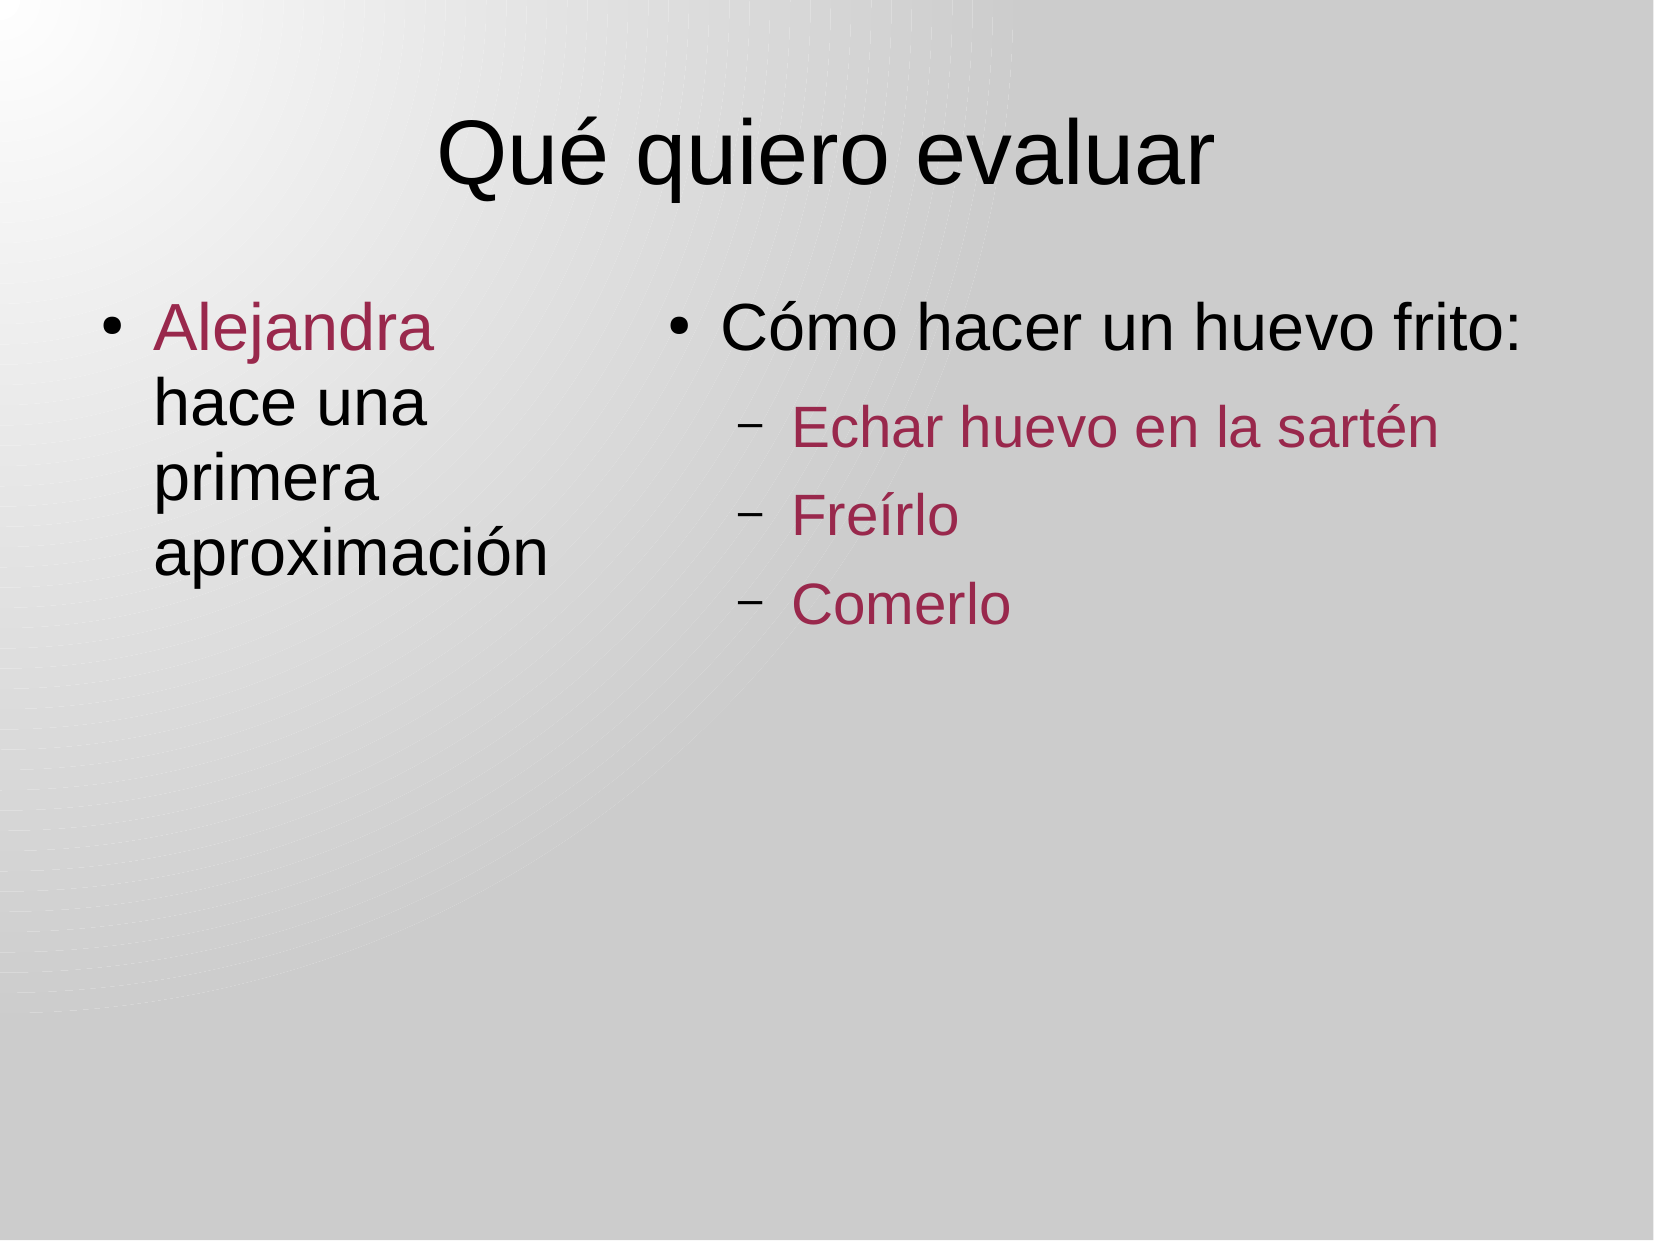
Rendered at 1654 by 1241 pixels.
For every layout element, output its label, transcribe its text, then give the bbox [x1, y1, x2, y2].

list Alejandra hace una primera aproximación [82, 290, 591, 1109]
list Cómo hacer un huevo frito: Echar huevo en la sartén Freírlo Comerlo [649, 290, 1539, 1109]
title Qué quiero evaluar [82, 49, 1571, 257]
